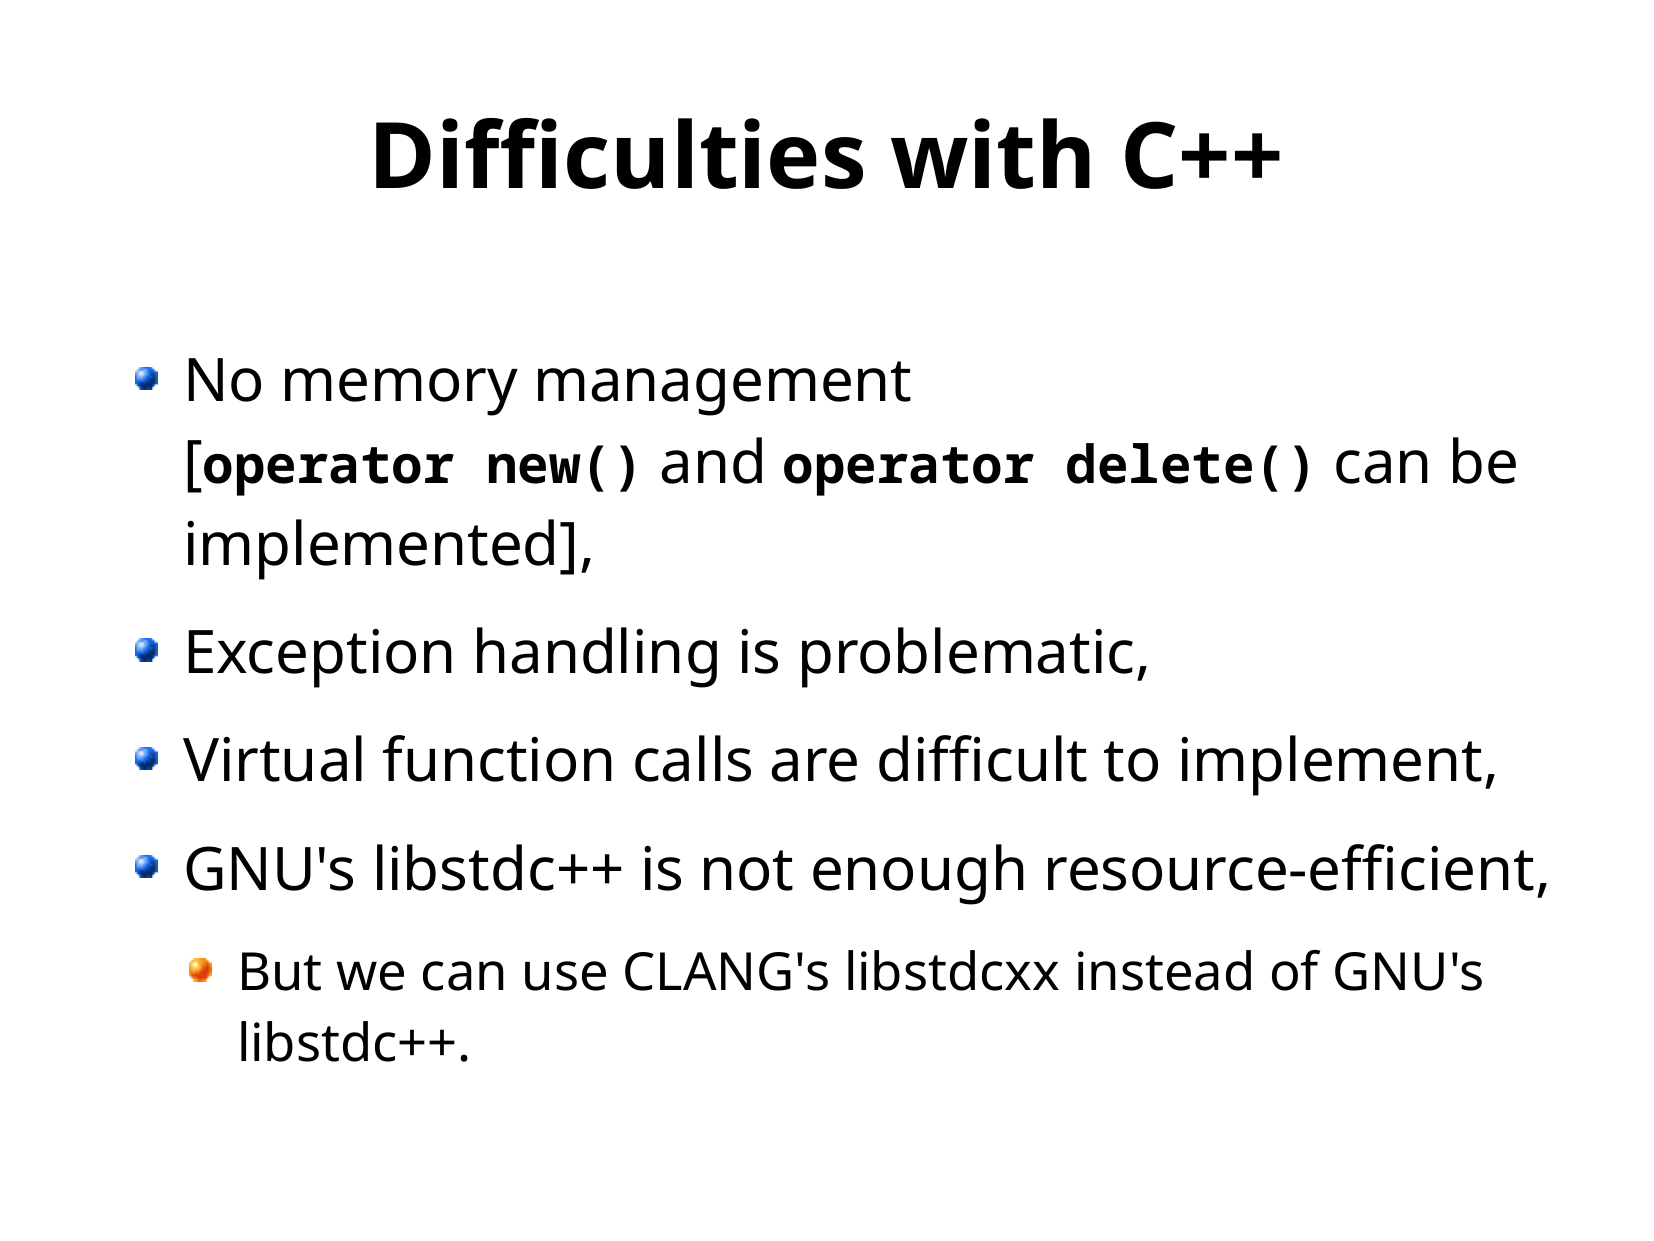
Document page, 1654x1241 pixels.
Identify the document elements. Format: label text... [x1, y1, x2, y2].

title Difficulties with C++ [82, 49, 1571, 257]
list No memory management [operator new() and operator delete() can be implemented], Exception handling is problematic, Virtual function calls are difficult to implement, GNU's libstdc++ is not enough resource-efficient, But we can use CLANG's libstdcxx instead of GNU's libstdc++. [82, 337, 1571, 1157]
